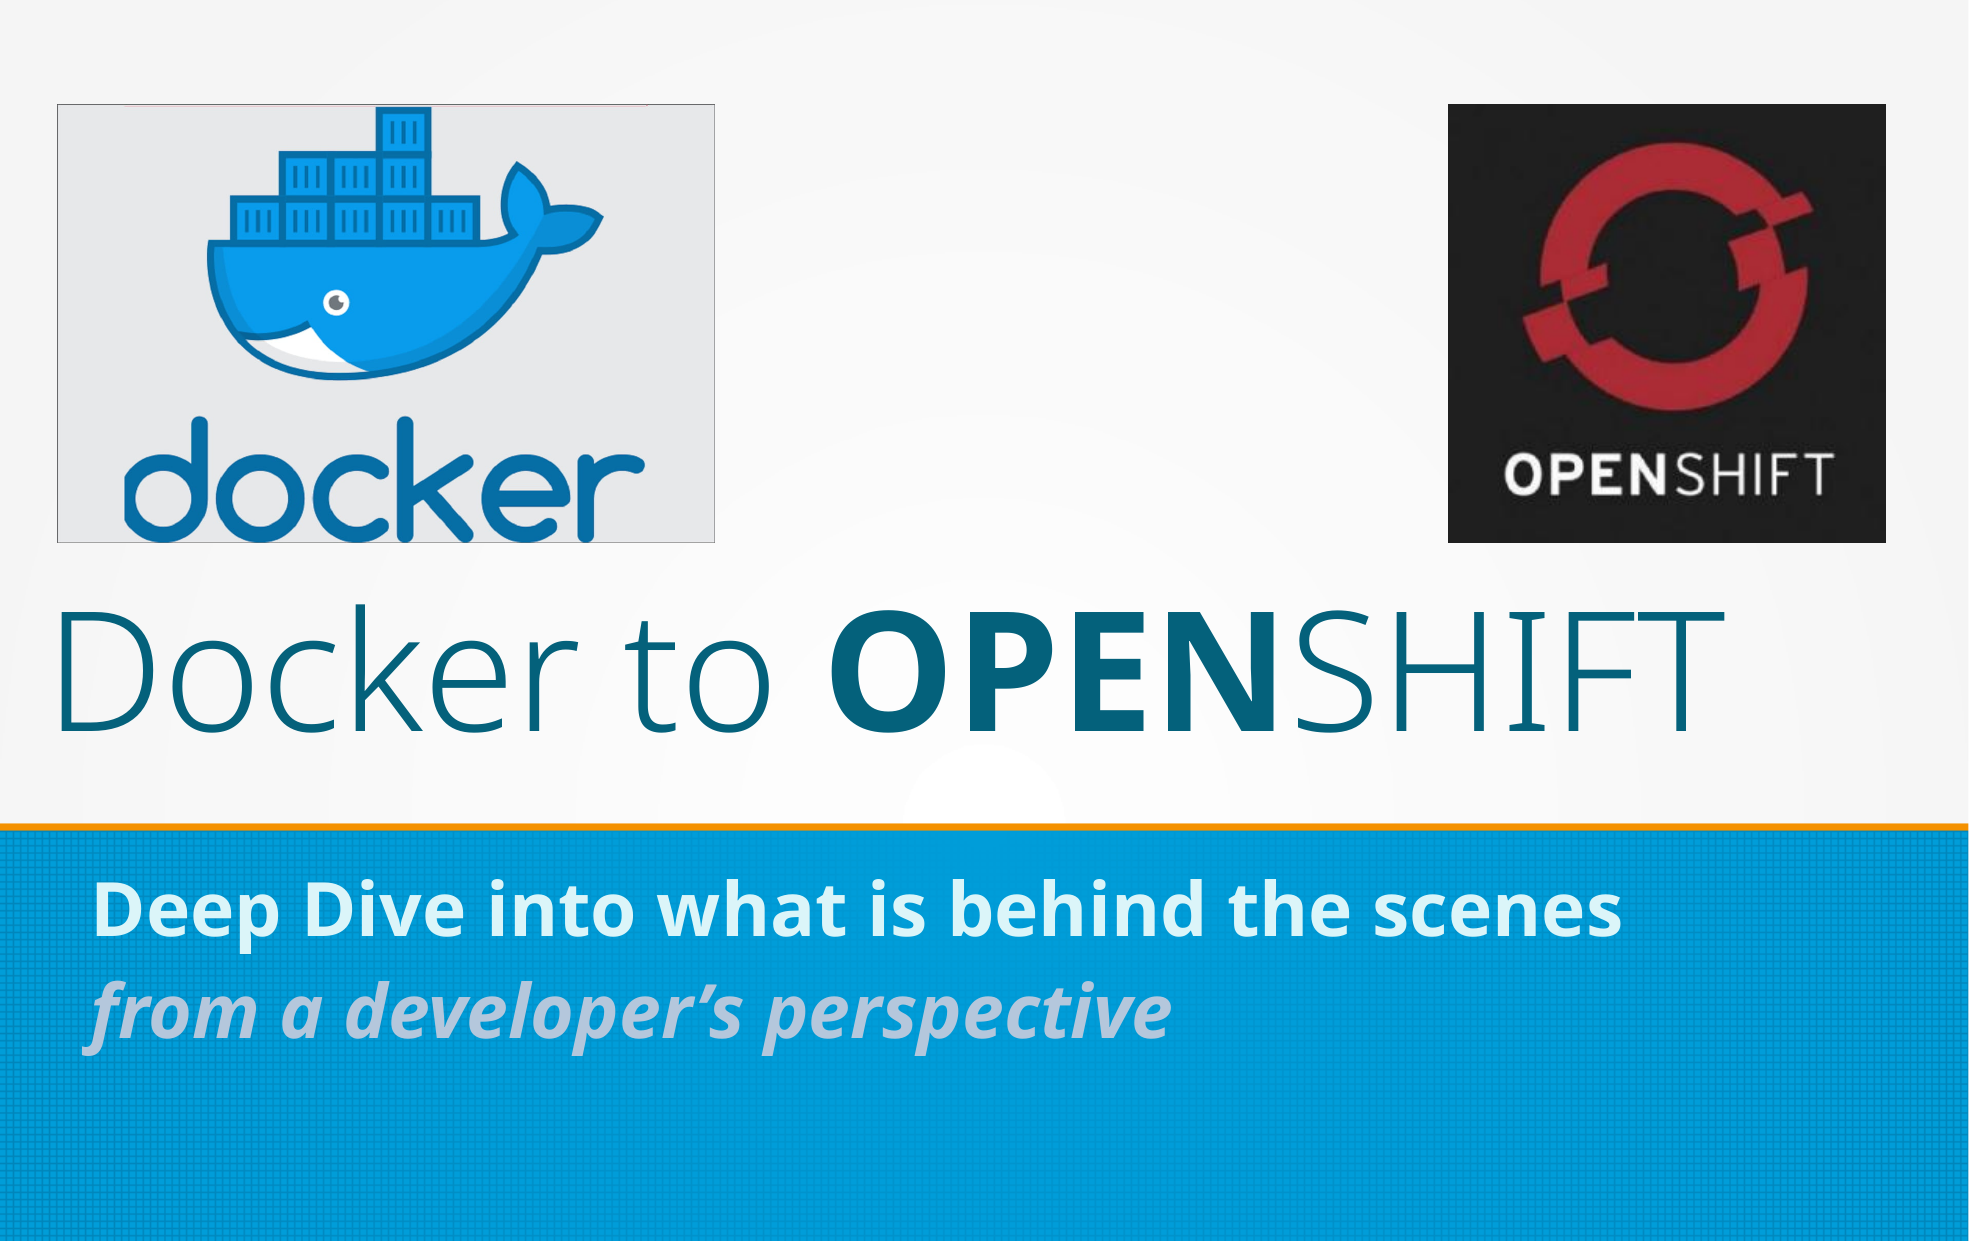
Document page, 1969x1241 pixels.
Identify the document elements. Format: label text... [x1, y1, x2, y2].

title Docker to OPENSHIFT [45, 49, 1936, 781]
picture [0, 0, 1969, 830]
subtitle Deep Dive into what is behind the scenes from a developer’s perspective [90, 855, 1861, 1118]
